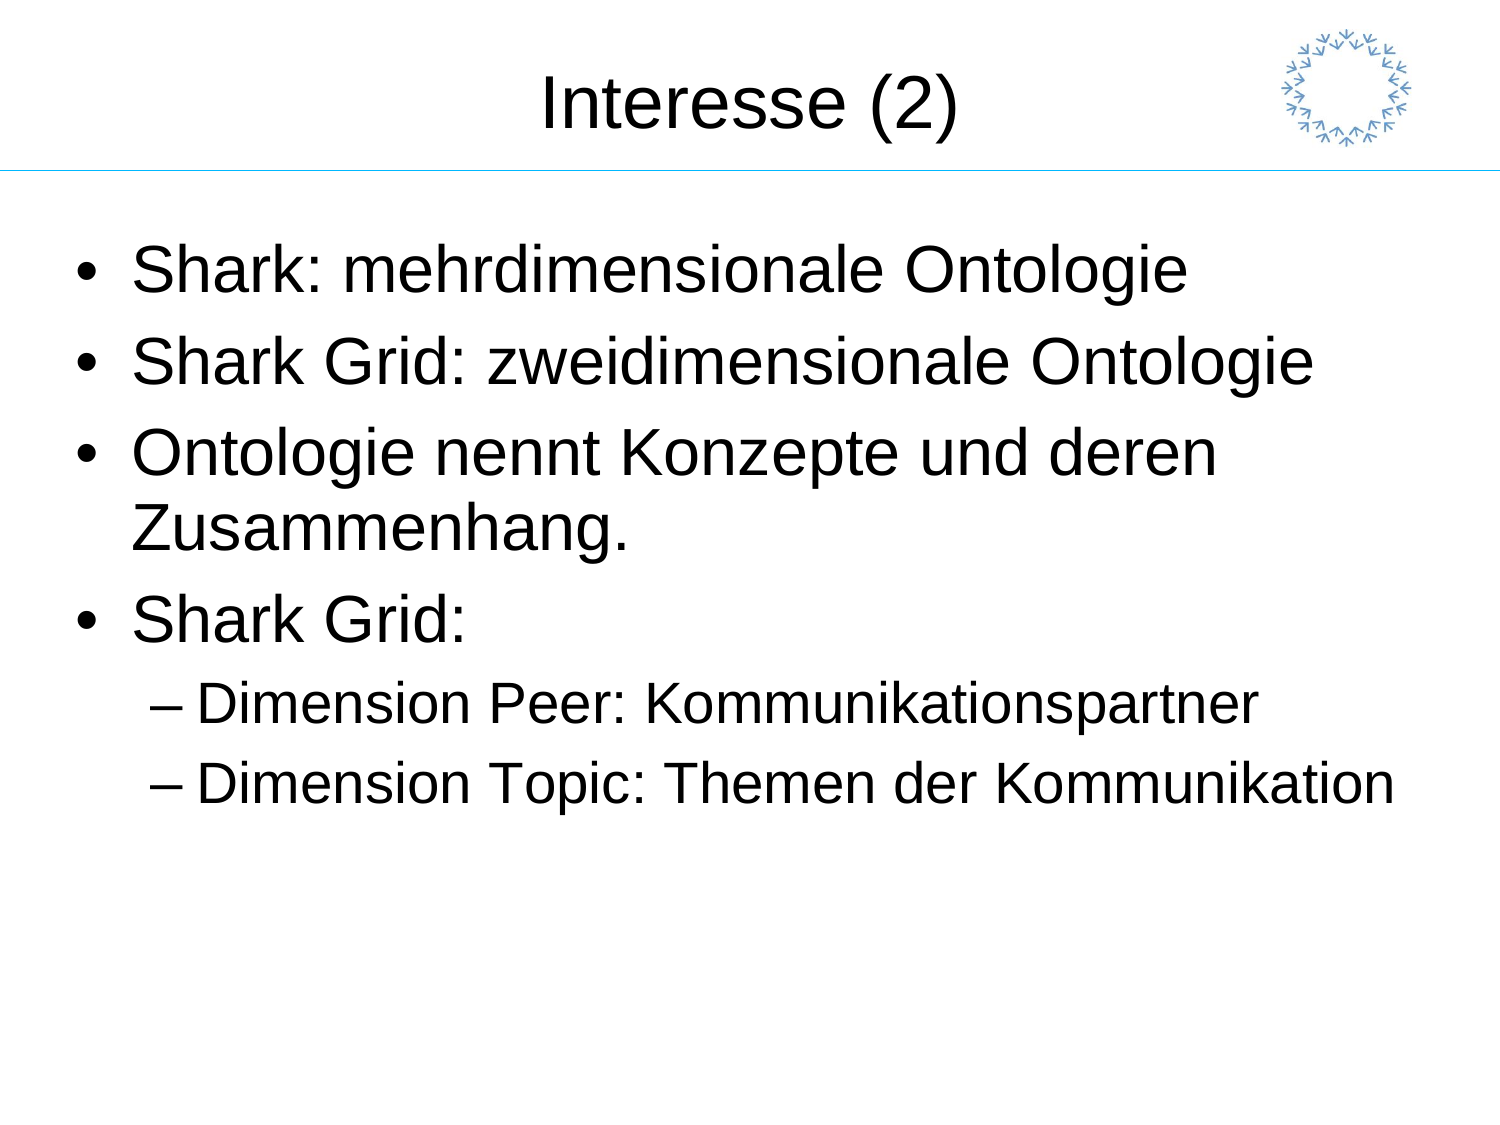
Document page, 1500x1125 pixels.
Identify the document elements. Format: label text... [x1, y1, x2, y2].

title Interesse (2) [75, 57, 1426, 148]
picture [1281, 29, 1412, 57]
list Shark: mehrdimensionale Ontologie Shark Grid: zweidimensionale Ontologie Ontologie nennt Konzepte und deren Zusammenhang. Shark Grid: Dimension Peer: Kommunikationspartner Dimension Topic: Themen der Kommunikation [75, 232, 1426, 986]
